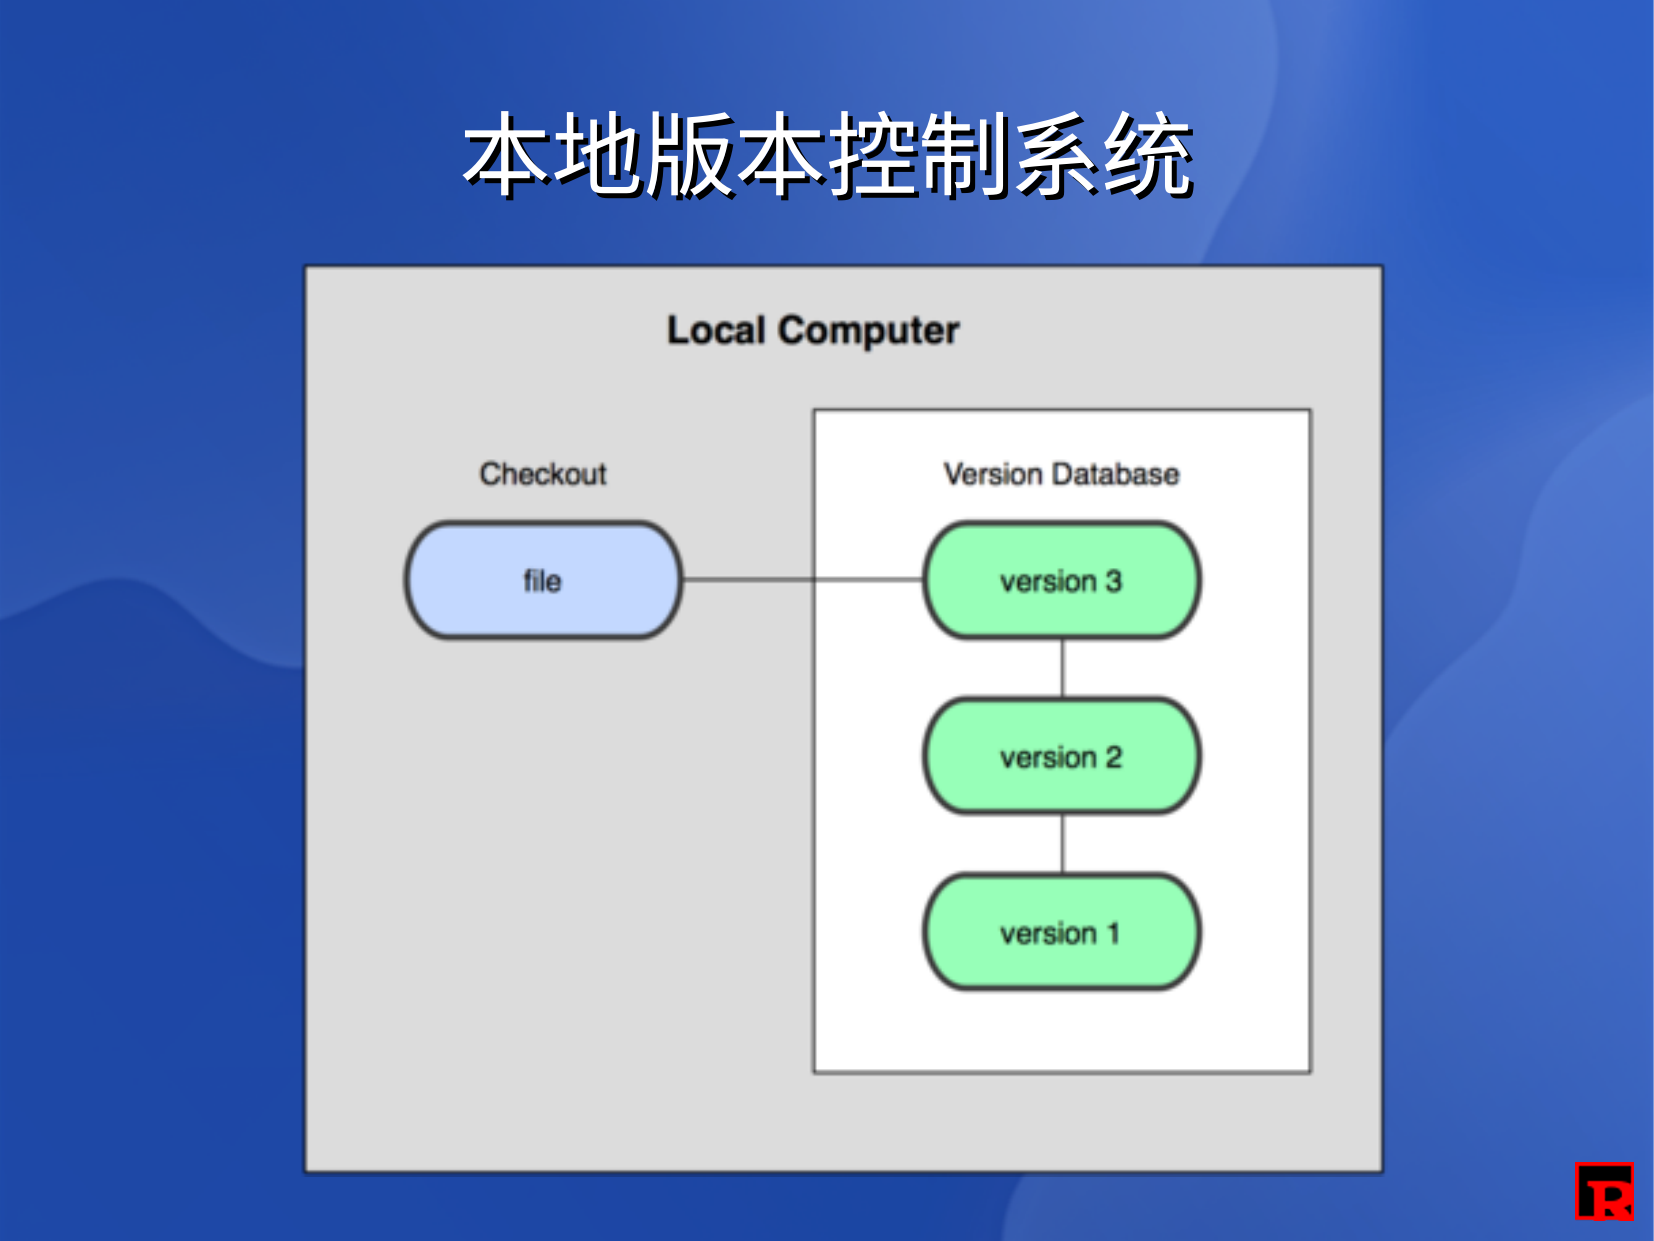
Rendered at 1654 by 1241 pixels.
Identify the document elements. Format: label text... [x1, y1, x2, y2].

picture [0, 0, 1654, 1241]
title 本地版本控制系统 [82, 49, 1571, 257]
